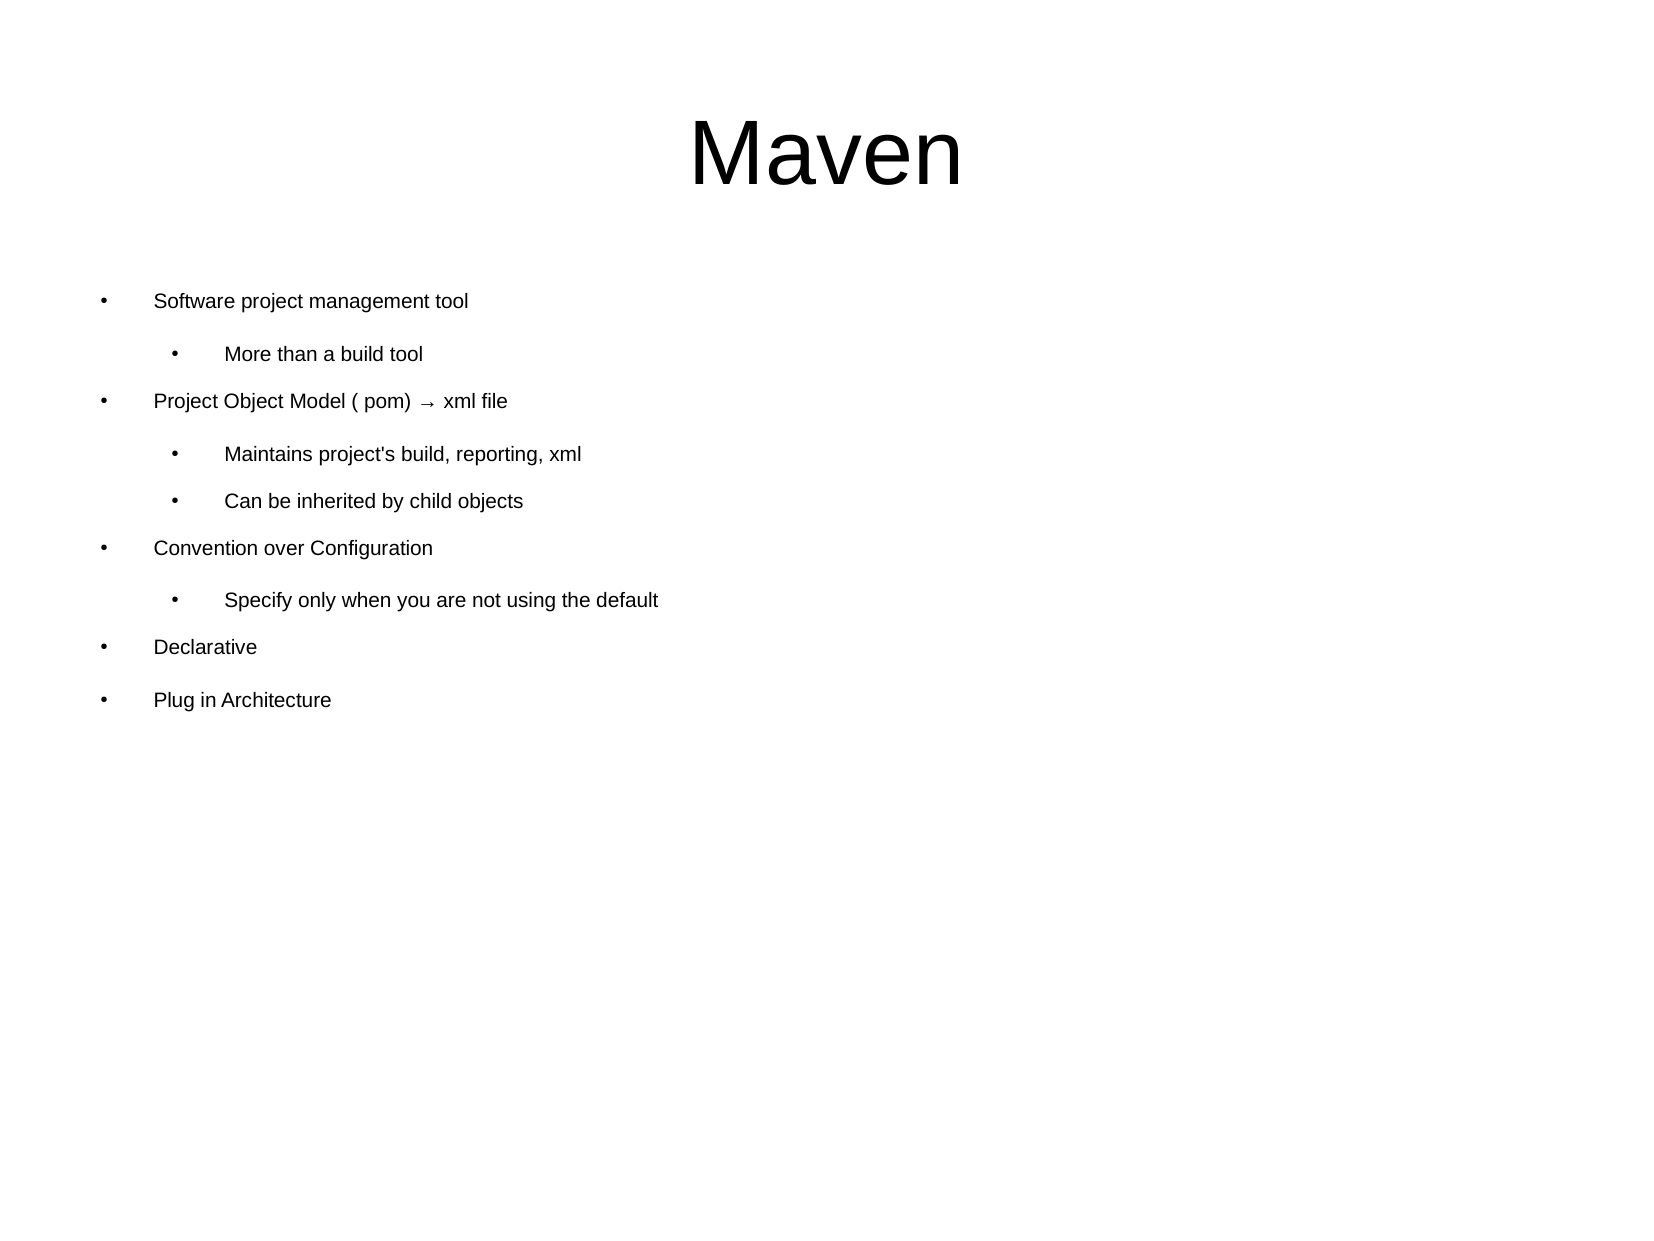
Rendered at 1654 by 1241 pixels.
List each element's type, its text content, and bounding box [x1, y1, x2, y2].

list Software project management tool More than a build tool Project Object Model ( pom) → xml file Maintains project's build, reporting, xml Can be inherited by child objects Convention over Configuration Specify only when you are not using the default Declarative Plug in Architecture [82, 290, 1571, 1109]
title Maven [82, 49, 1571, 257]
